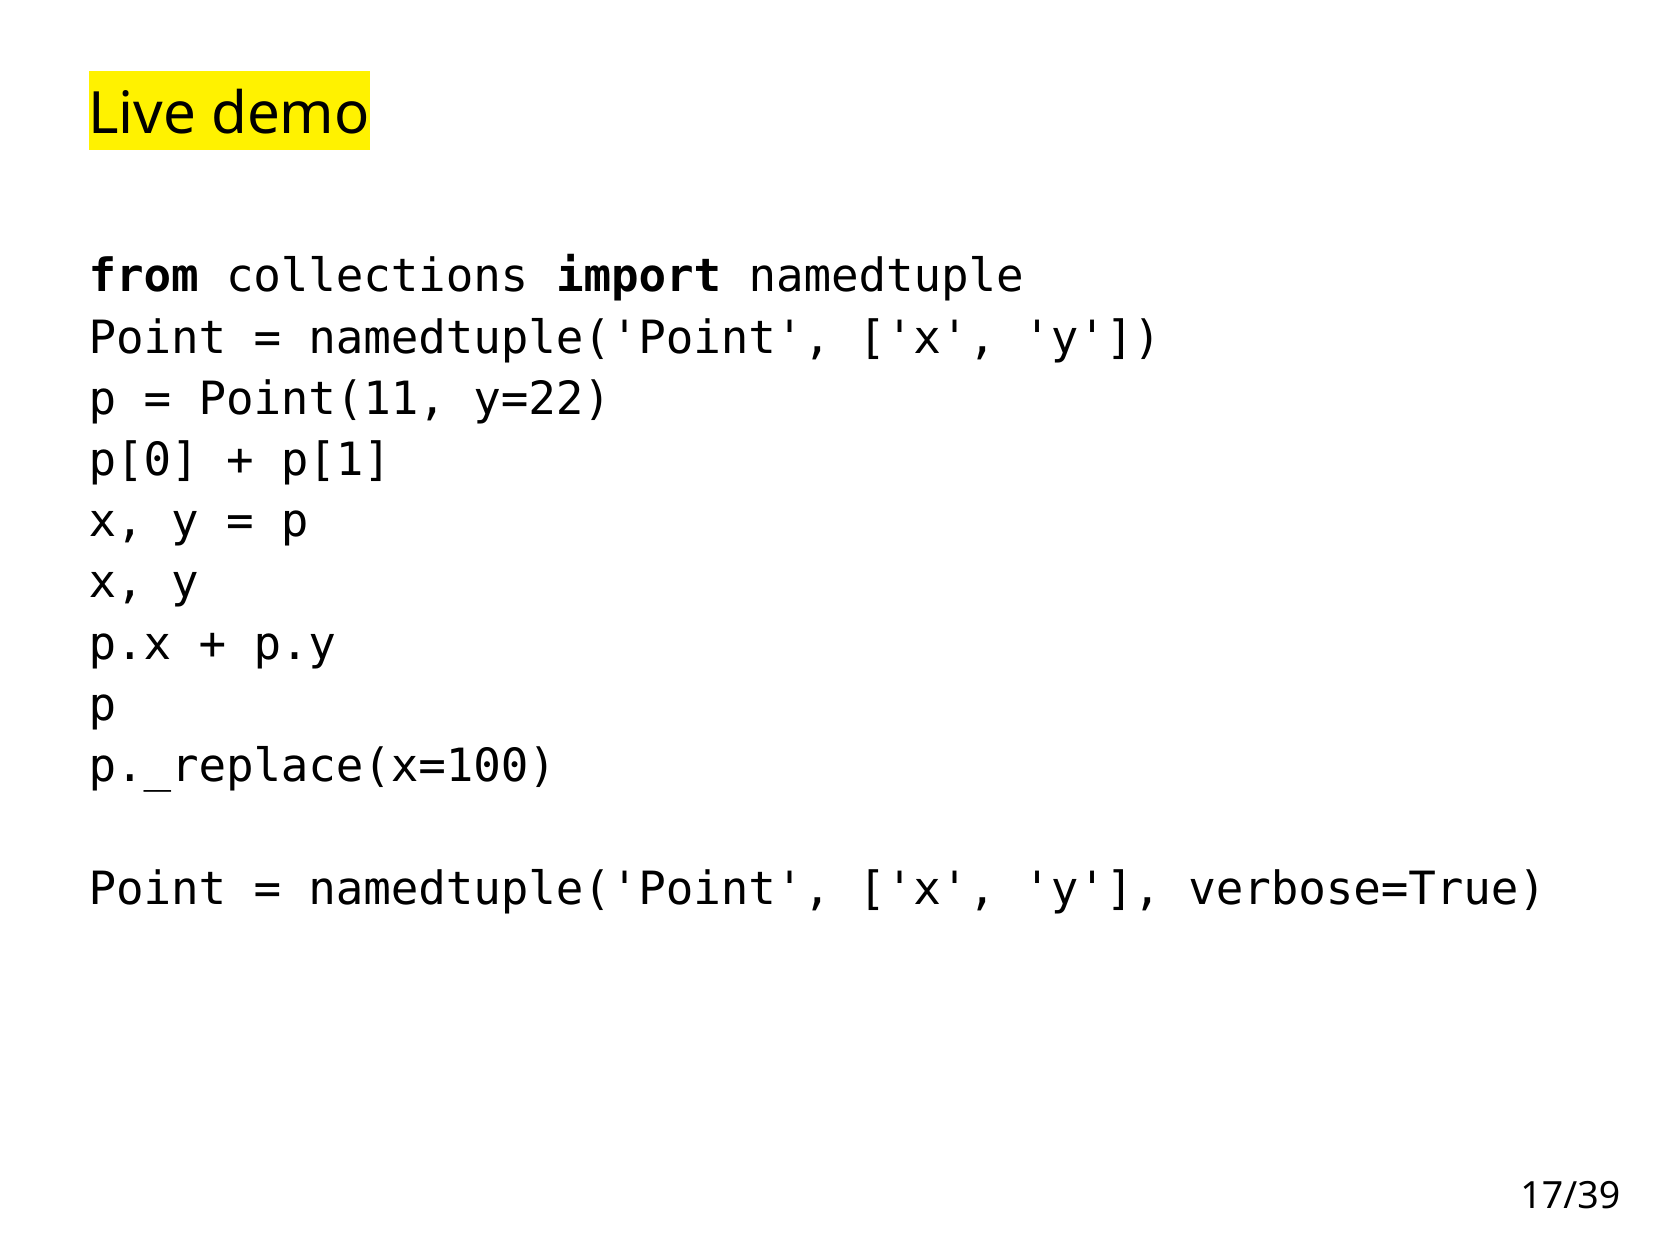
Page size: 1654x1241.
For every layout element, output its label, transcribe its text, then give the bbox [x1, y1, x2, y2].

list Live demo from collections import namedtuple Point = namedtuple('Point', ['x', 'y']) p = Point(11, y=22) p[0] + p[1] x, y = p x, y p.x + p.y p p._replace(x=100) Point = namedtuple('Point', ['x', 'y'], verbose=True) [0, 0, 1654, 1241]
